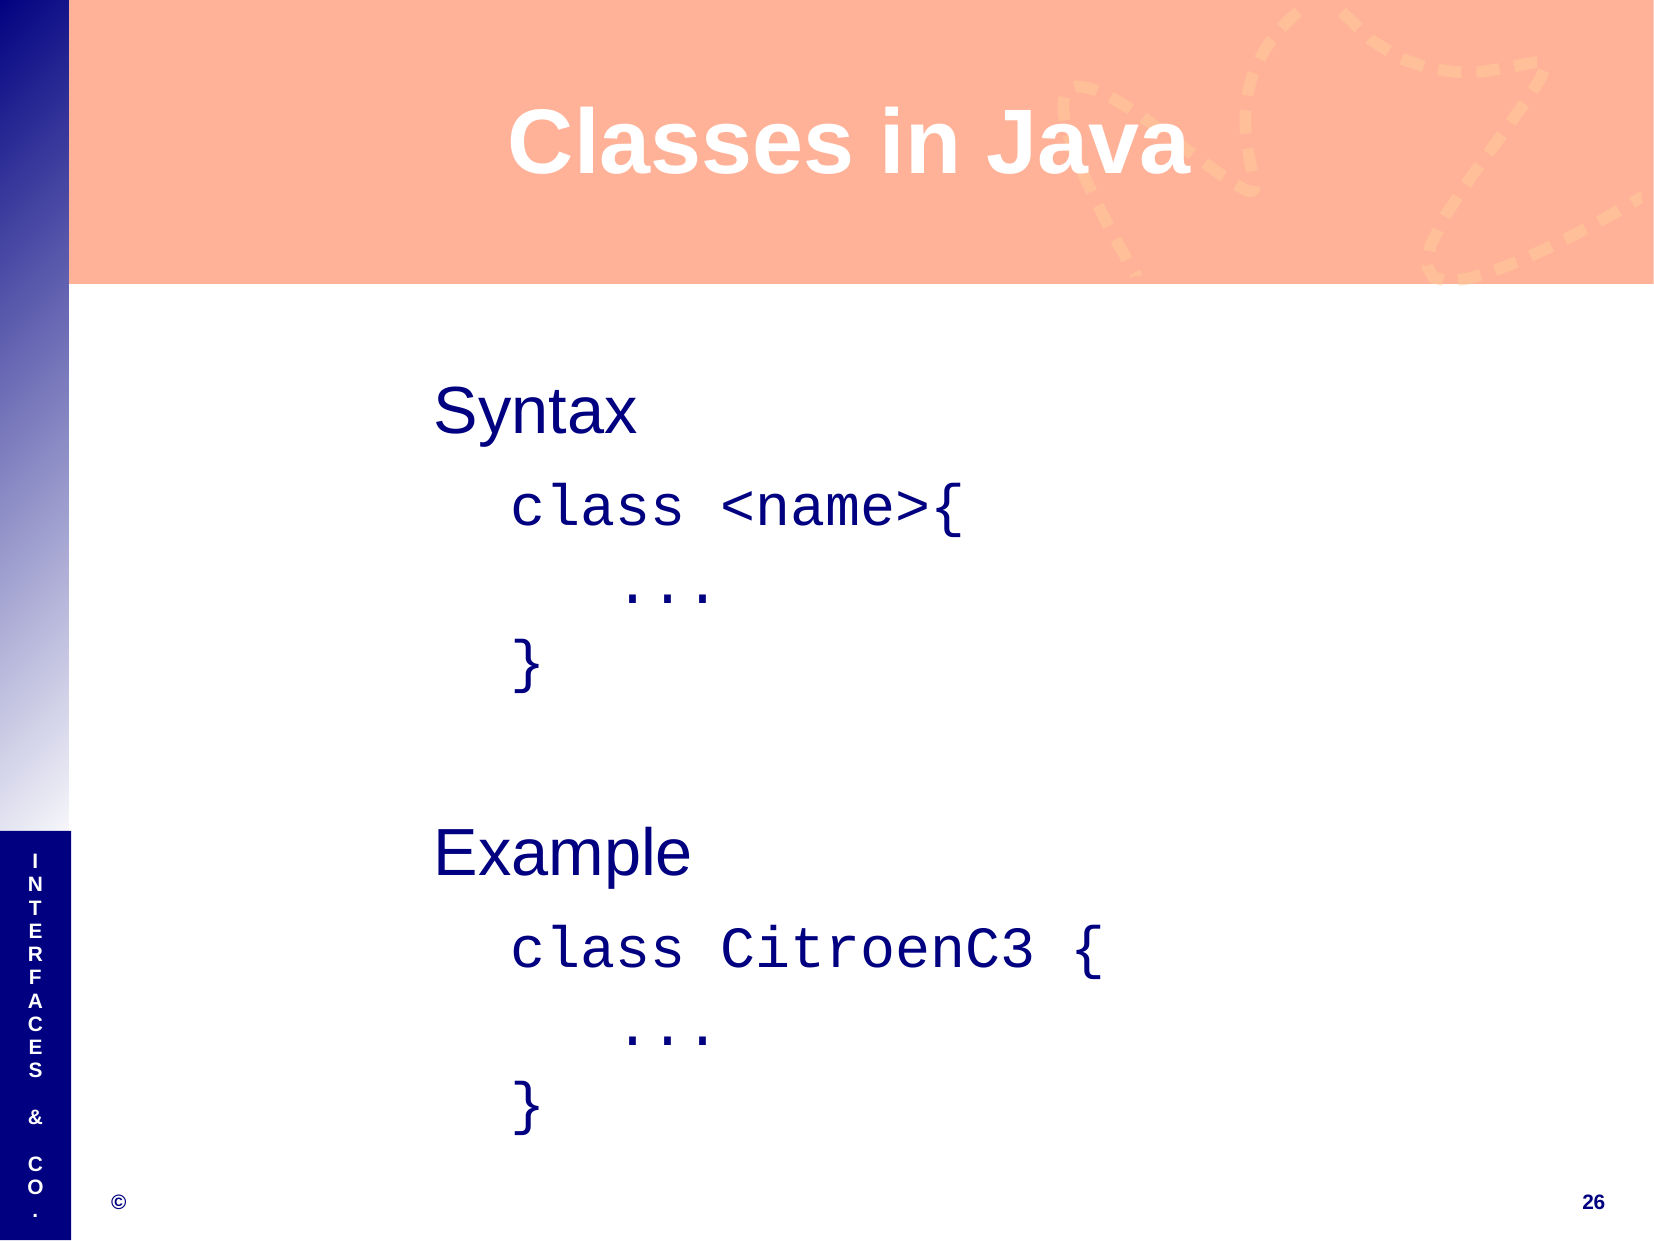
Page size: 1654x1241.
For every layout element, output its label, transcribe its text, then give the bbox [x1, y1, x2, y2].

title Classes in Java [108, 37, 1617, 246]
list Syntax class <name>{ ... } Example class CitroenC3 { ... } [416, 372, 1292, 1142]
text_box I N T E R F A C E S & C O . [0, 830, 71, 1241]
